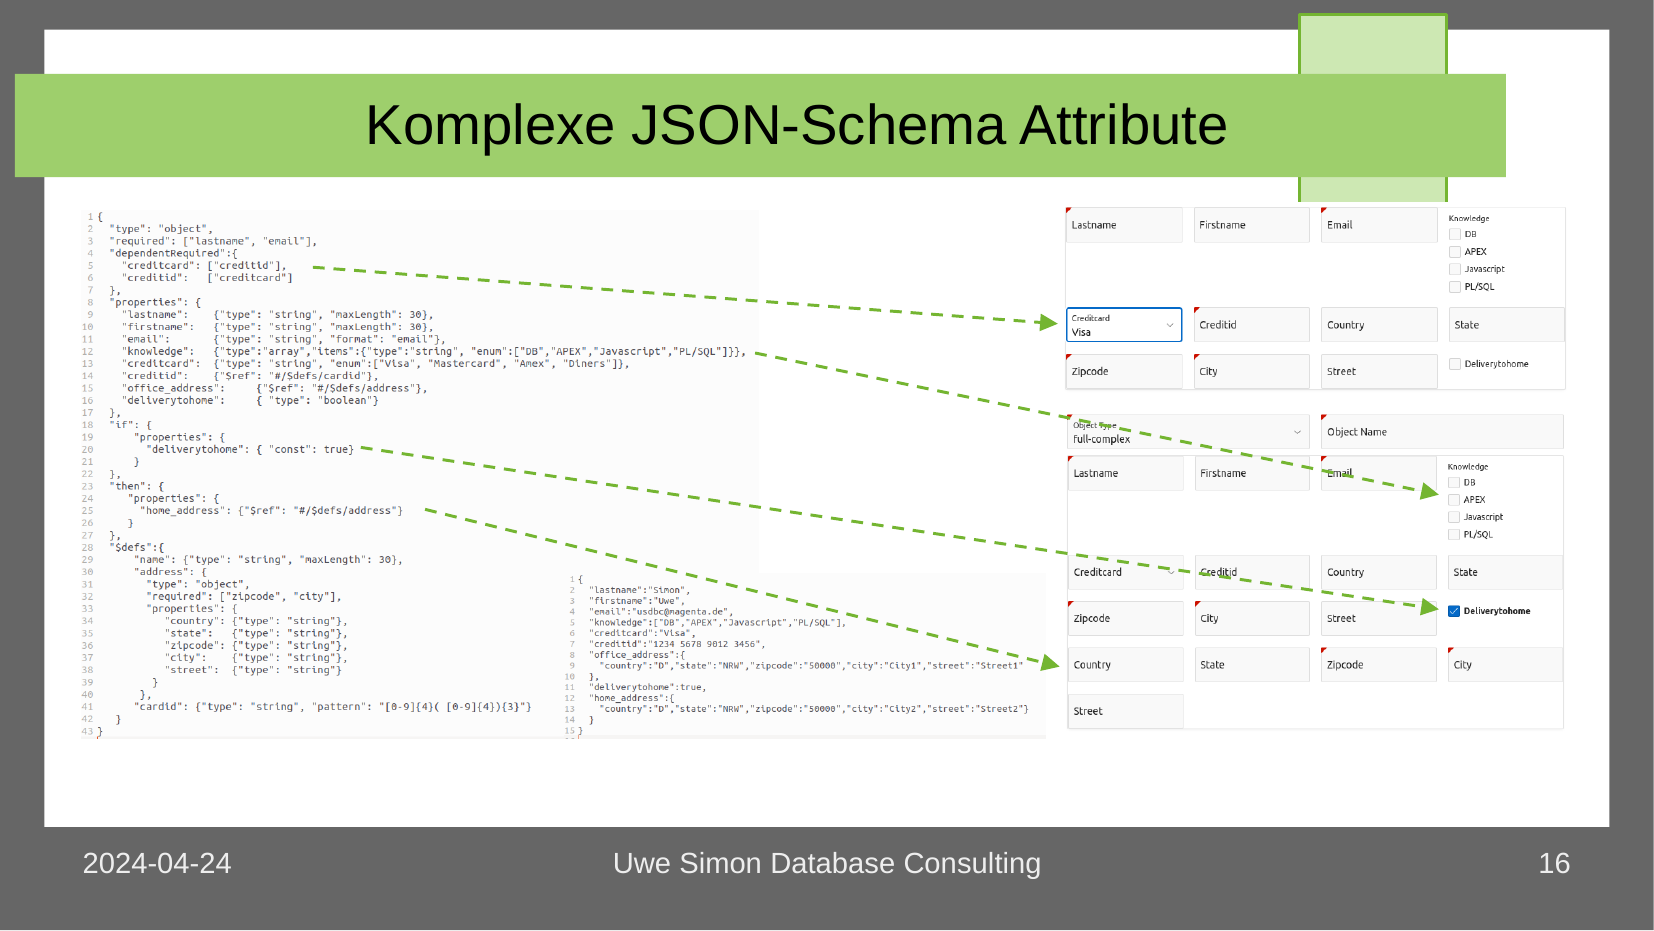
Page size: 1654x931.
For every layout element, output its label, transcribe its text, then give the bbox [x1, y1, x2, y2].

picture [1057, 202, 1574, 401]
picture [1059, 404, 1575, 736]
title Komplexe JSON-Schema Attribute [88, 73, 1506, 178]
picture [81, 210, 1046, 739]
